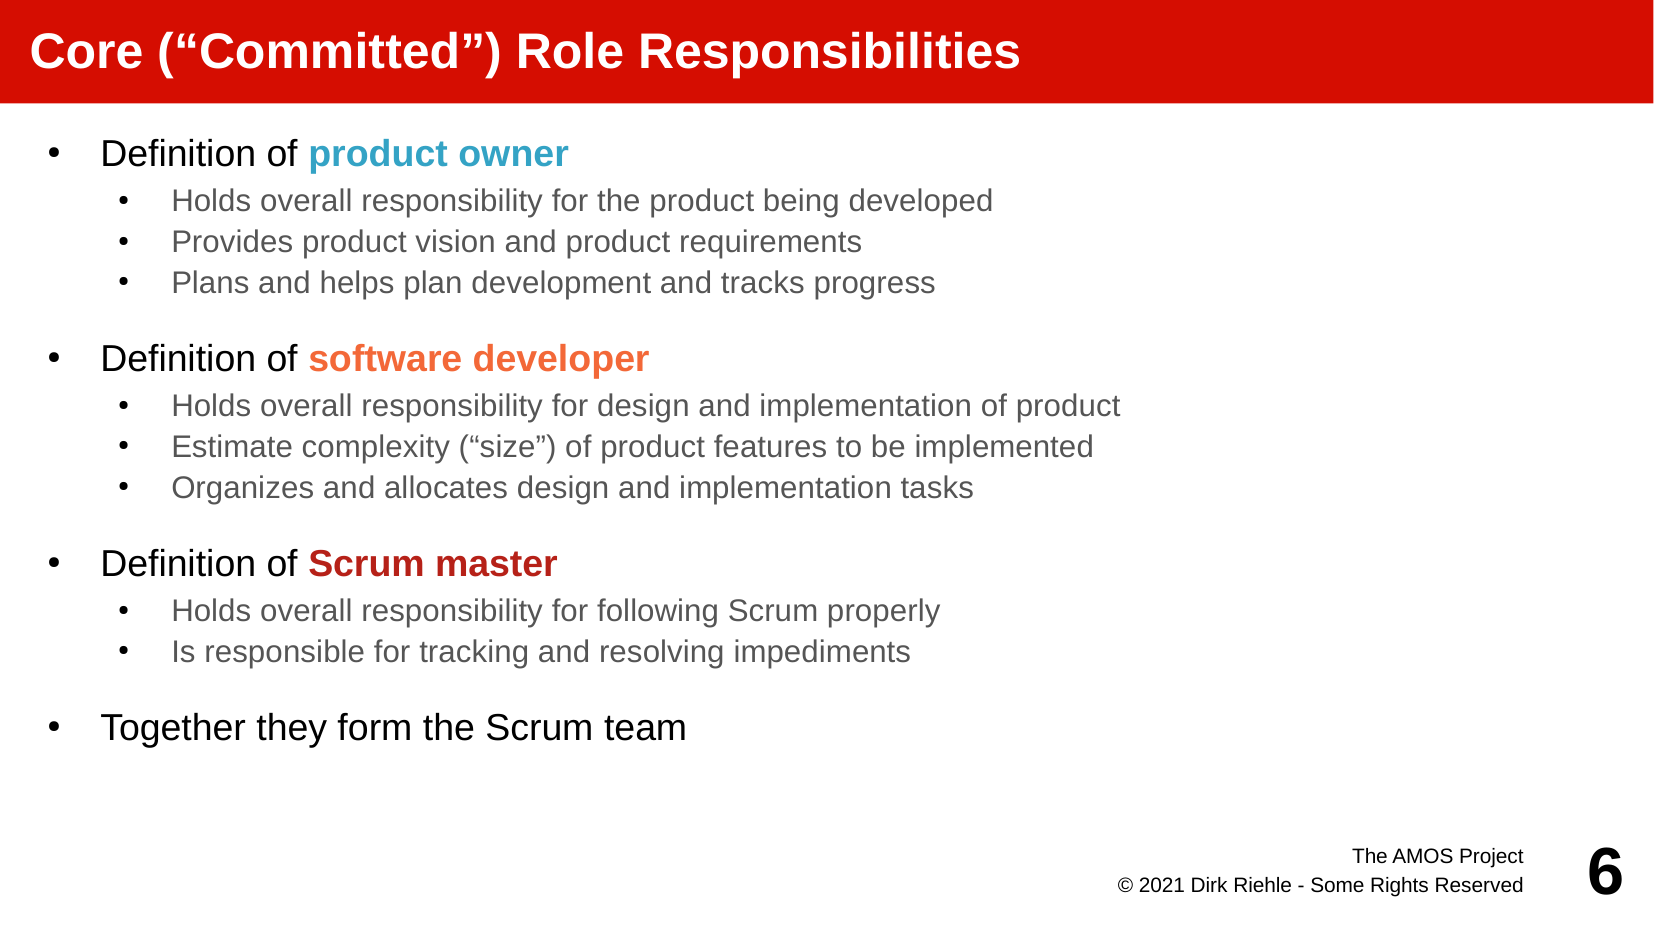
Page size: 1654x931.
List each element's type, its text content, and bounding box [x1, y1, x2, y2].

title Core (“Committed”) Role Responsibilities [0, 0, 1654, 104]
list Definition of product owner Holds overall responsibility for the product being developed Provides product vision and product requirements Plans and helps plan development and tracks progress Definition of software developer Holds overall responsibility for design and implementation of product Estimate complexity (“size”) of product features to be implemented Organizes and allocates design and implementation tasks Definition of Scrum master Holds overall responsibility for following Scrum properly Is responsible for tracking and resolving impediments Together they form the Scrum team [29, 132, 1625, 813]
